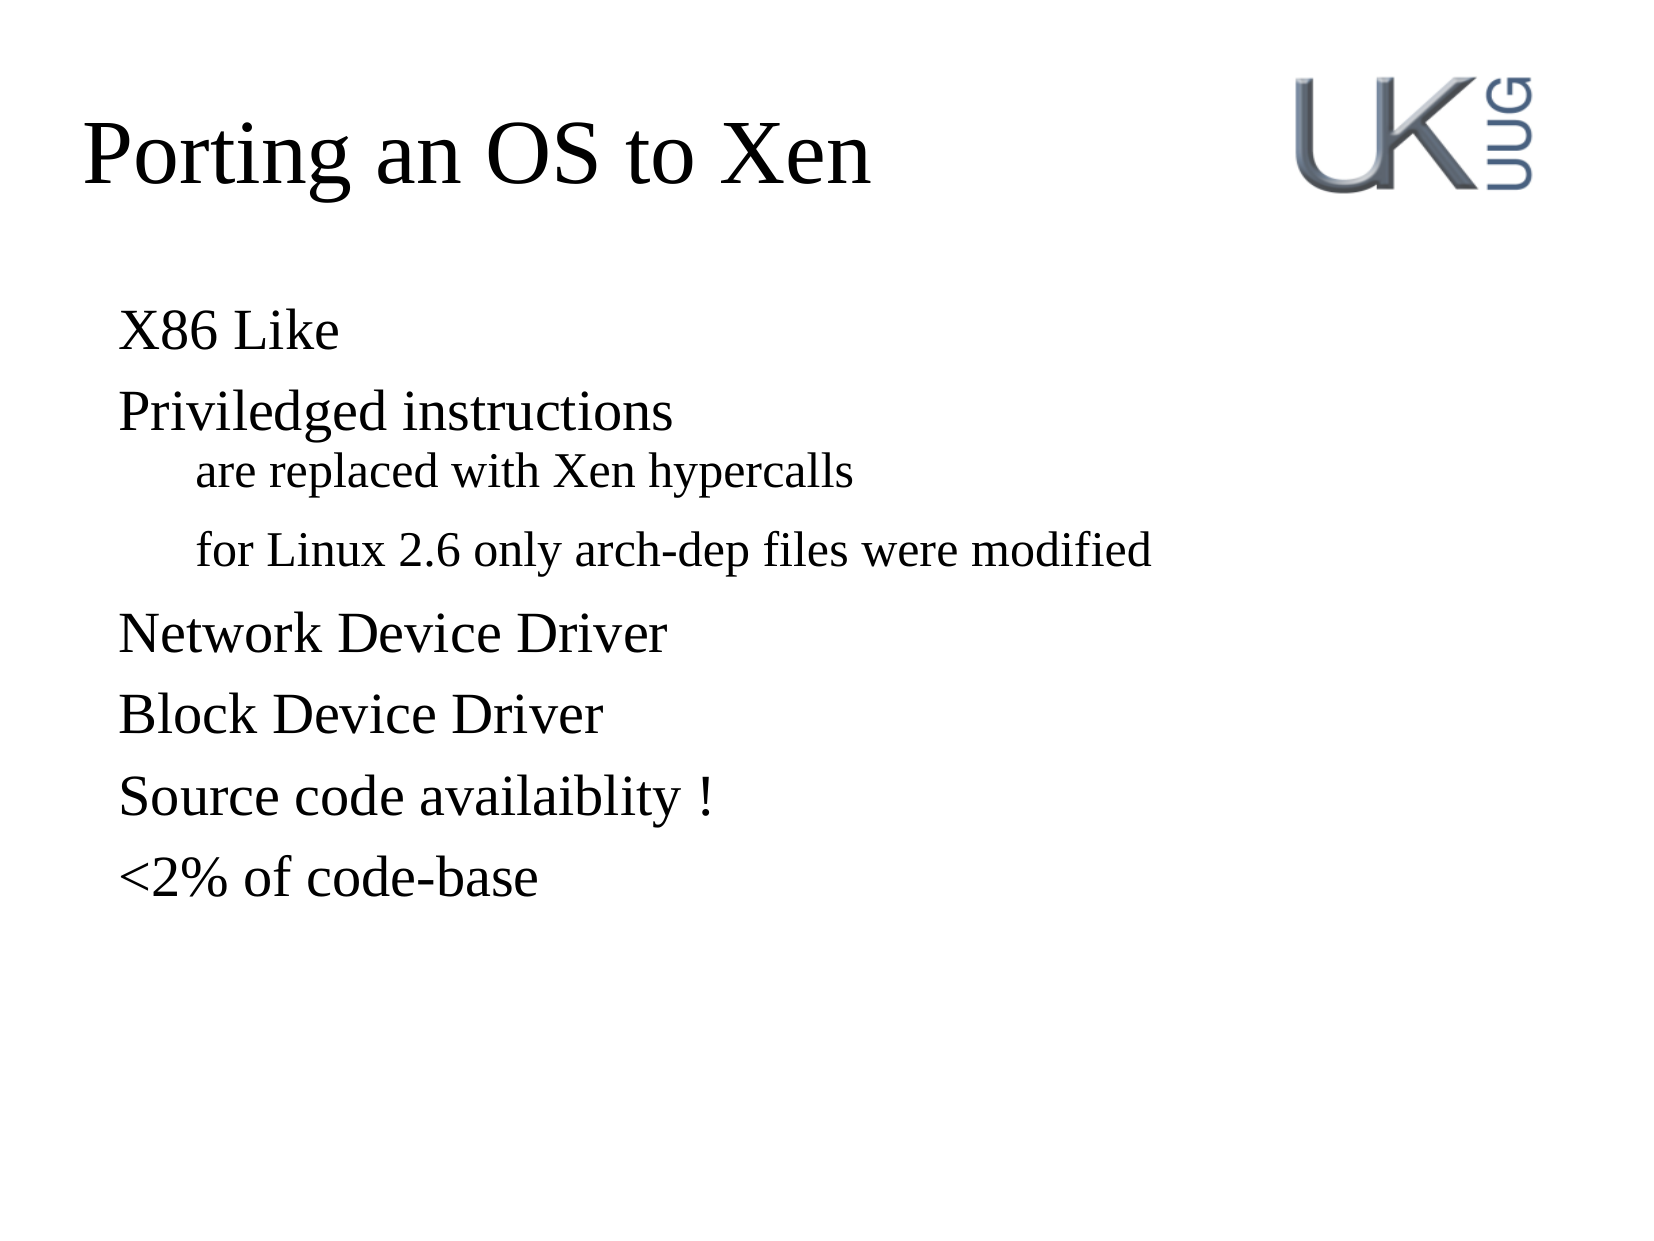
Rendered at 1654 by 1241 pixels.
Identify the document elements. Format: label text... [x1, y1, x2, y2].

list X86 Like Priviledged instructions are replaced with Xen hypercalls for Linux 2.6 only arch-dep files were modified Network Device Driver Block Device Driver Source code availaiblity ! <2% of code-base [86, 289, 1626, 1226]
title Porting an OS to Xen [82, 57, 1571, 249]
